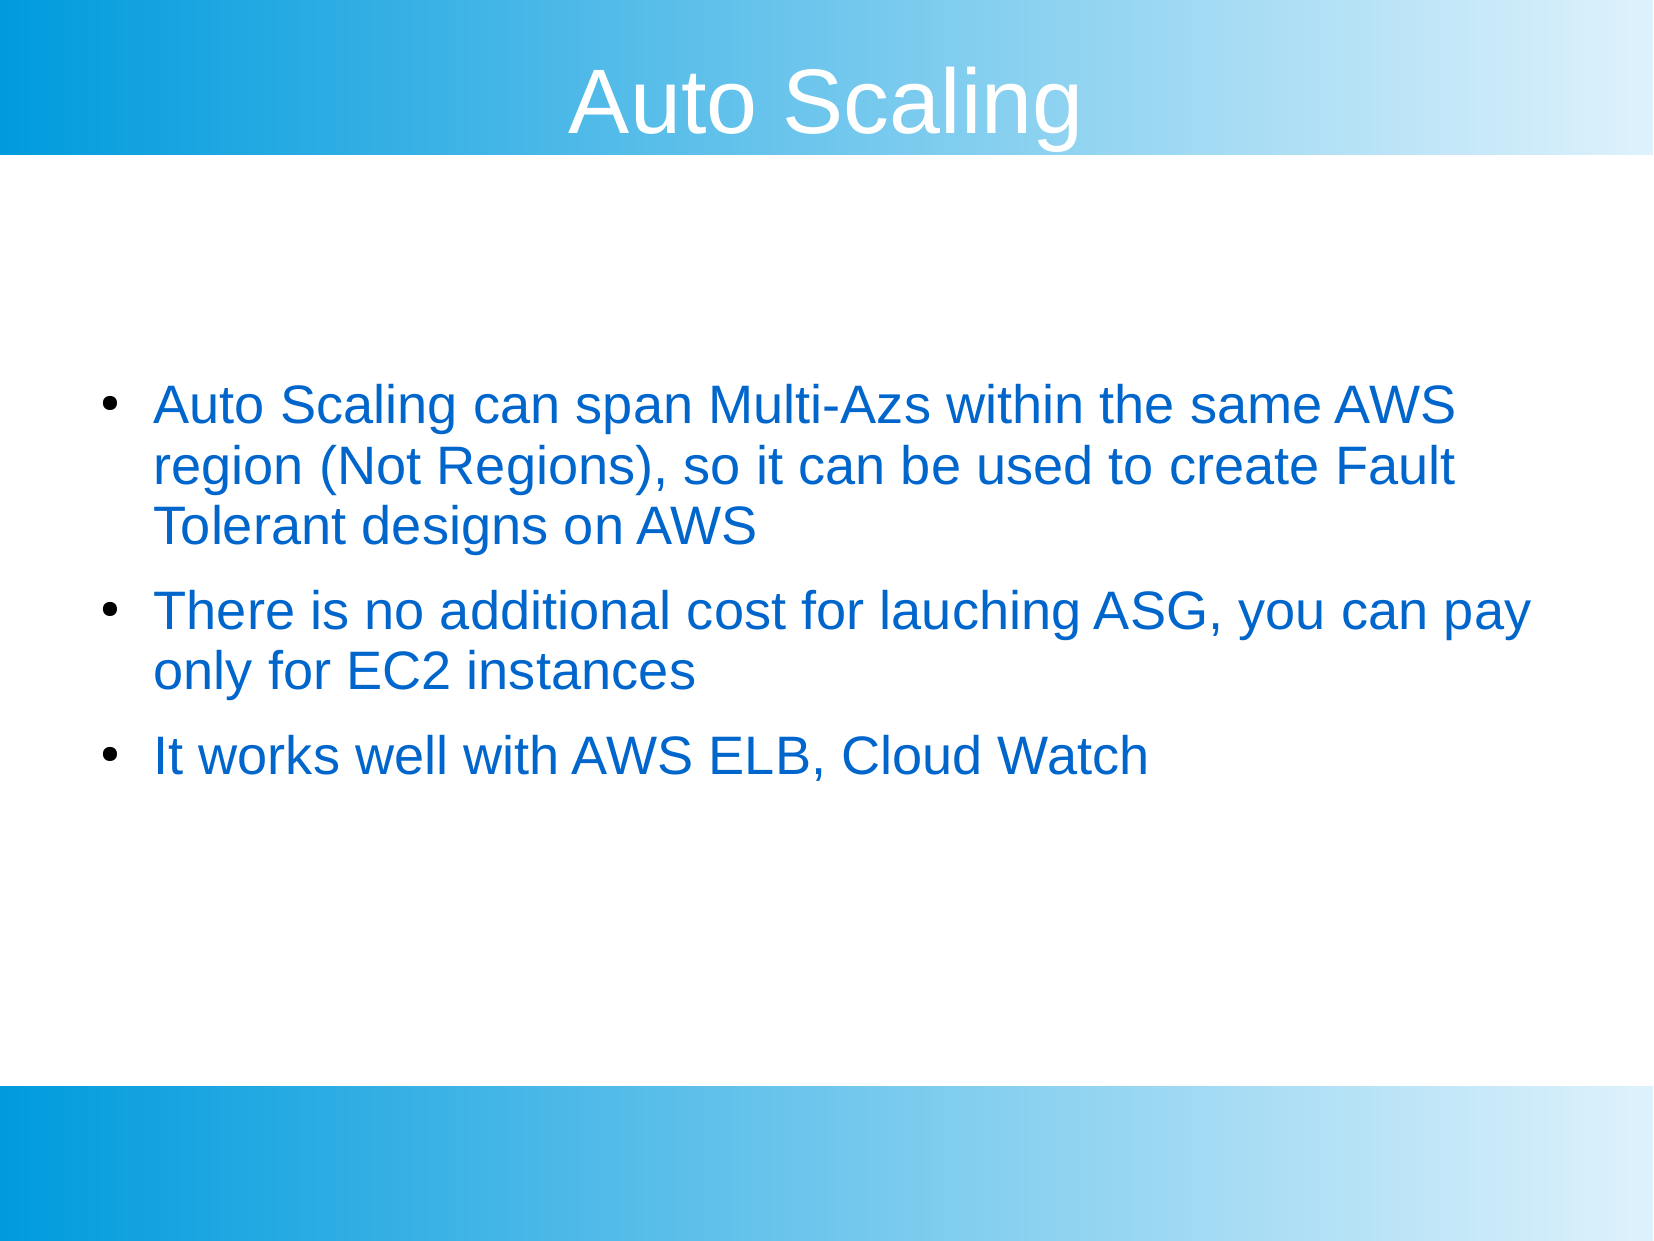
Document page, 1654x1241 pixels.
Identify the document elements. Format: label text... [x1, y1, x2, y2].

list Auto Scaling can span Multi-Azs within the same AWS region (Not Regions), so it can be used to create Fault Tolerant designs on AWS There is no additional cost for lauching ASG, you can pay only for EC2 instances It works well with AWS ELB, Cloud Watch [82, 290, 1571, 1010]
title Auto Scaling [82, 49, 1571, 155]
